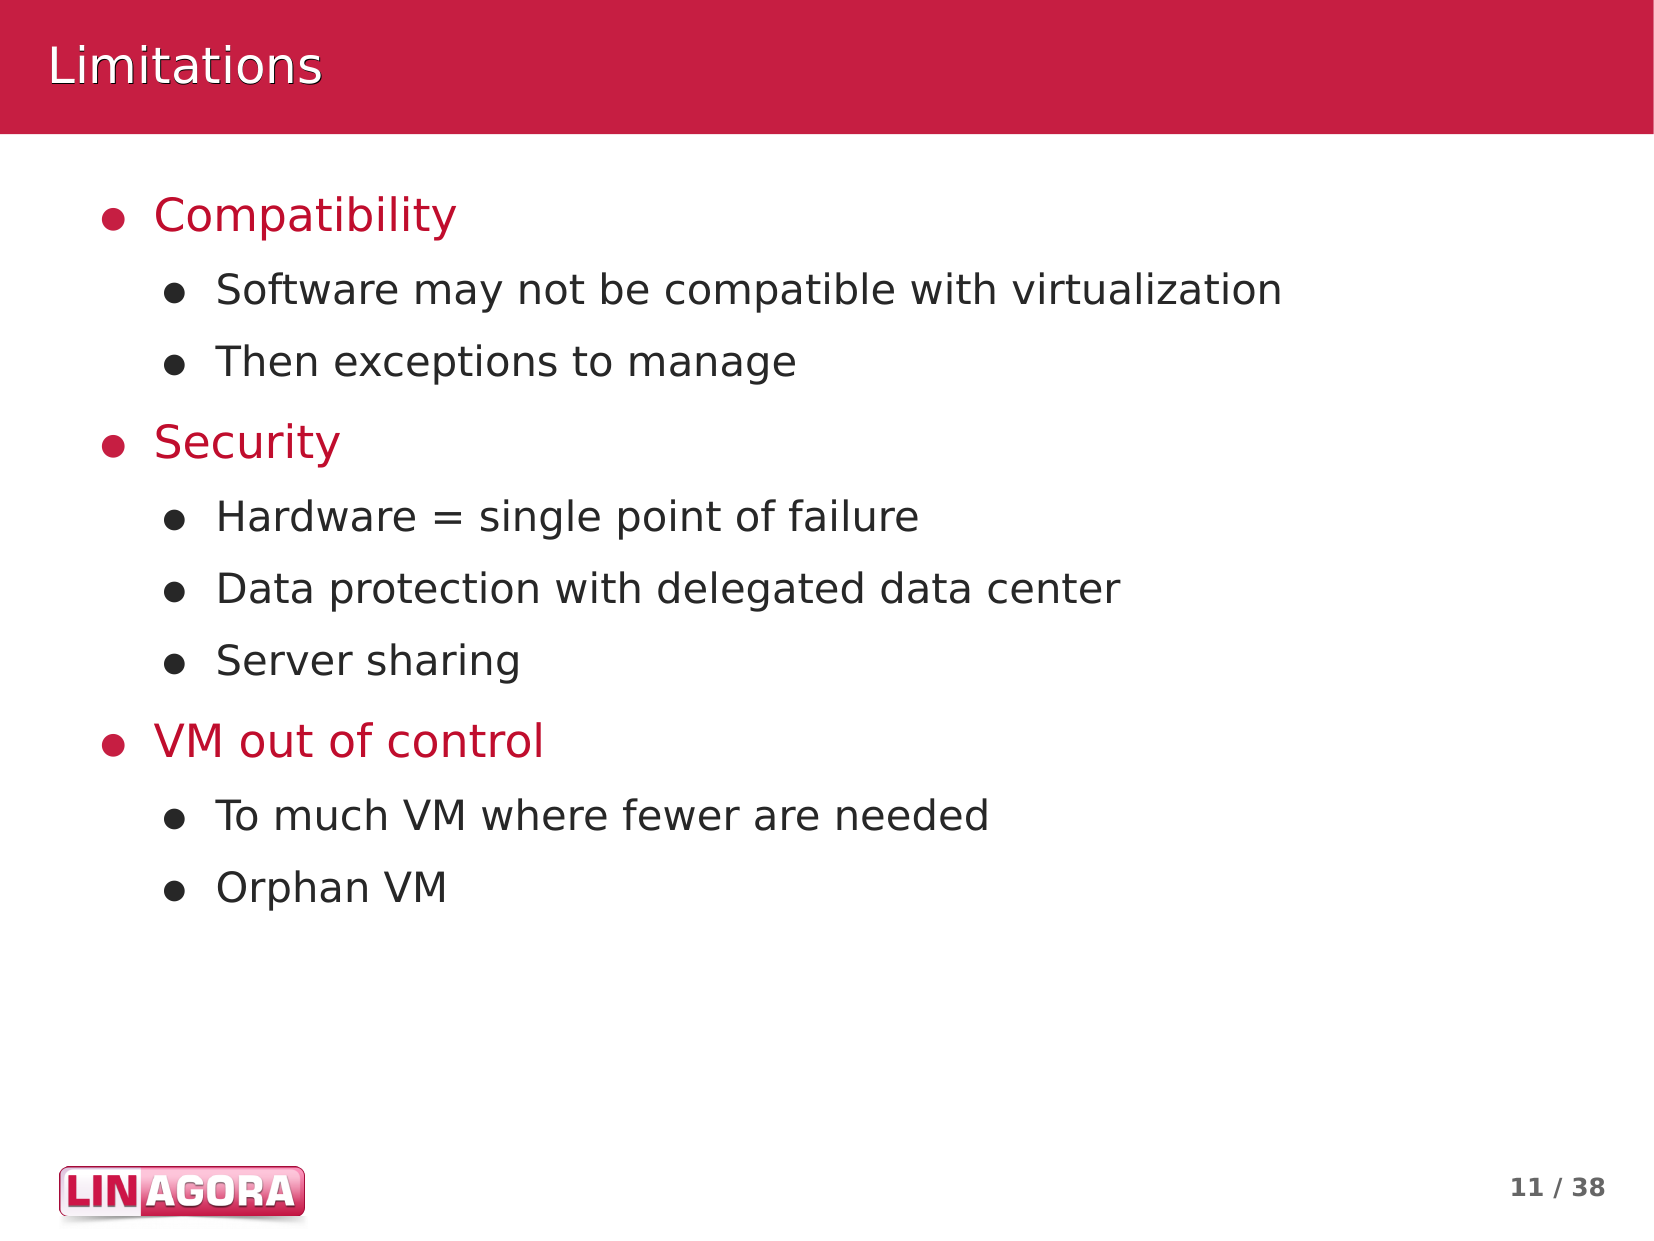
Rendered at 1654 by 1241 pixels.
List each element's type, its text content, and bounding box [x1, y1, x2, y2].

title Limitations [47, 7, 1624, 126]
picture [59, 1166, 308, 1229]
list Compatibility Software may not be compatible with virtualization Then exceptions to manage Security Hardware = single point of failure Data protection with delegated data center Server sharing VM out of control To much VM where fewer are needed Orphan VM [82, 188, 1571, 934]
